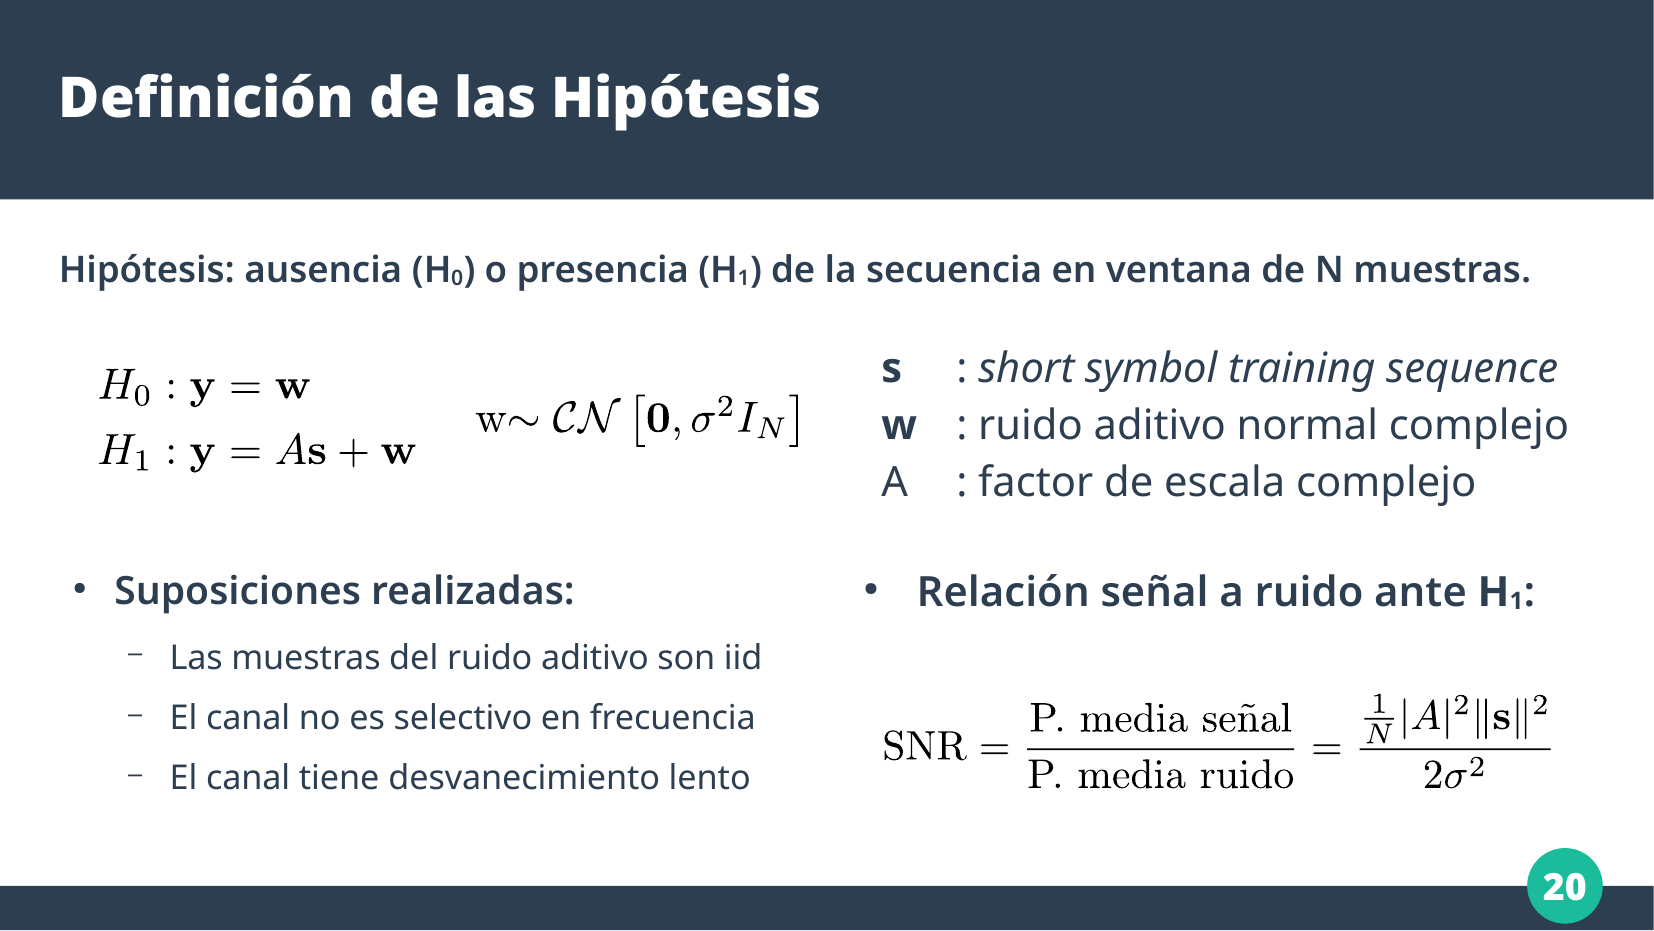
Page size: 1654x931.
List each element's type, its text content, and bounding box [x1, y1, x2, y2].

list s : short symbol training sequence w : ruido aditivo normal complejo A : factor de escala complejo [881, 337, 1631, 516]
list Relación señal a ruido ante H1: [845, 561, 1596, 707]
text_box [98, 368, 798, 473]
text_box [884, 707, 1551, 789]
title Definición de las Hipótesis [59, 37, 1595, 155]
list Suposiciones realizadas: Las muestras del ruido aditivo son iid El canal no es selectivo en frecuencia El canal tiene desvanecimiento lento [59, 562, 809, 864]
list Hipótesis: ausencia (H0) o presencia (H1) de la secuencia en ventana de N muestras. [59, 243, 1576, 338]
